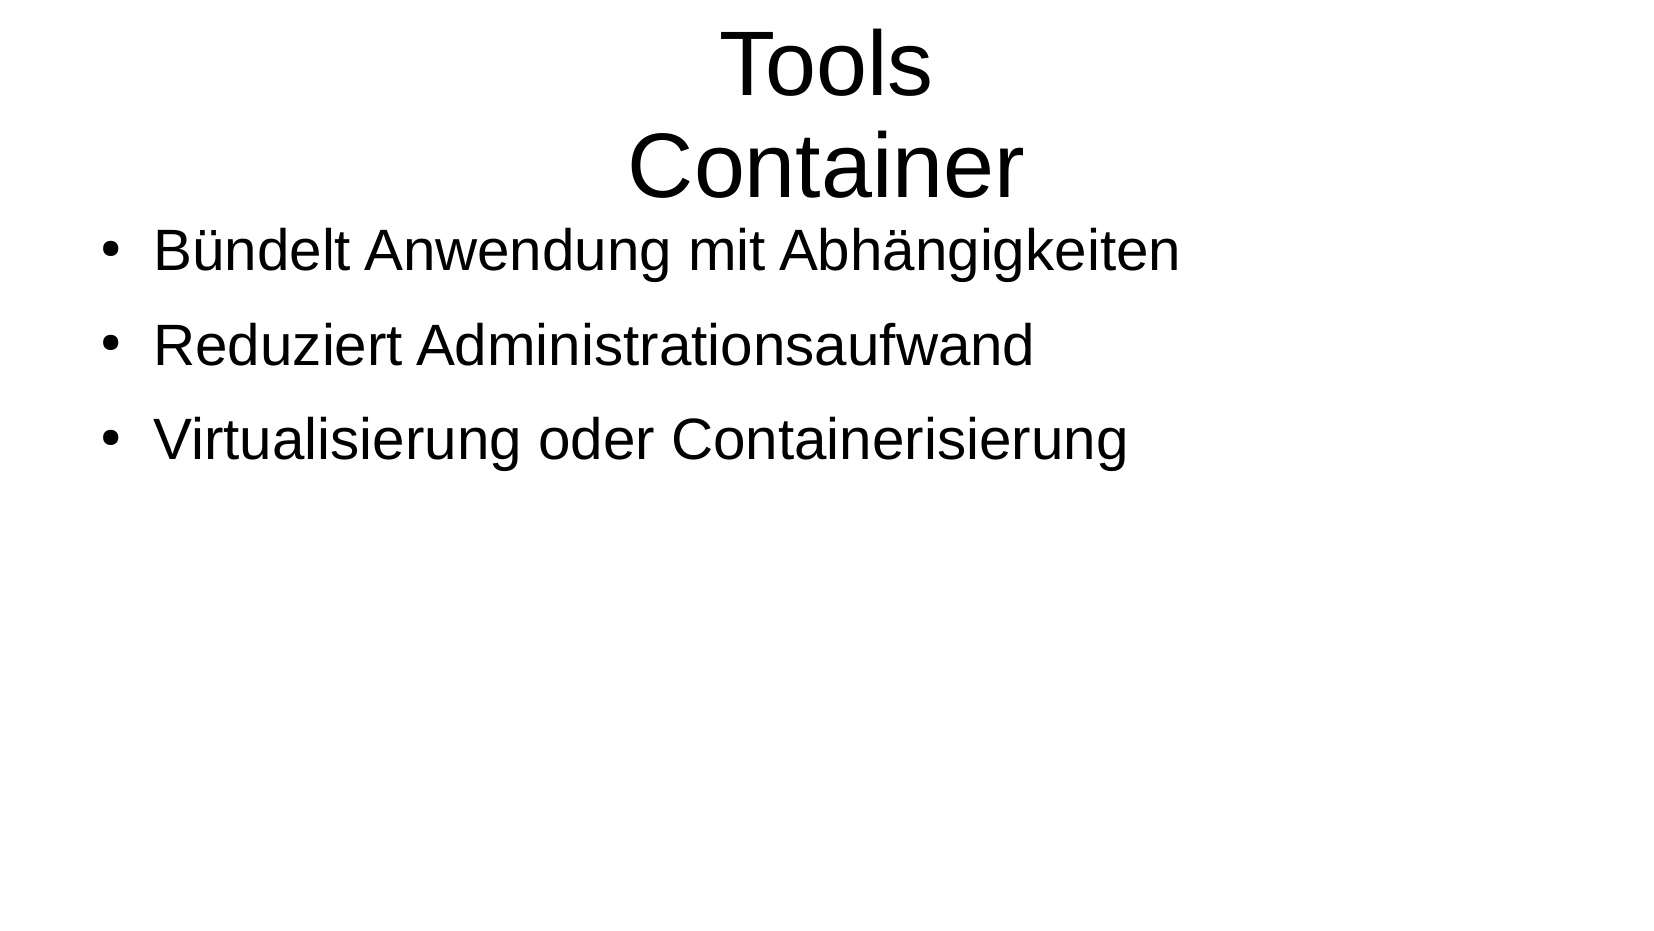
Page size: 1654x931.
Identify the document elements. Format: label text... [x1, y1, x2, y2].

title Tools Container [82, 12, 1571, 217]
list Bündelt Anwendung mit Abhängigkeiten Reduziert Administrationsaufwand Virtualisierung oder Containerisierung [82, 217, 1571, 758]
